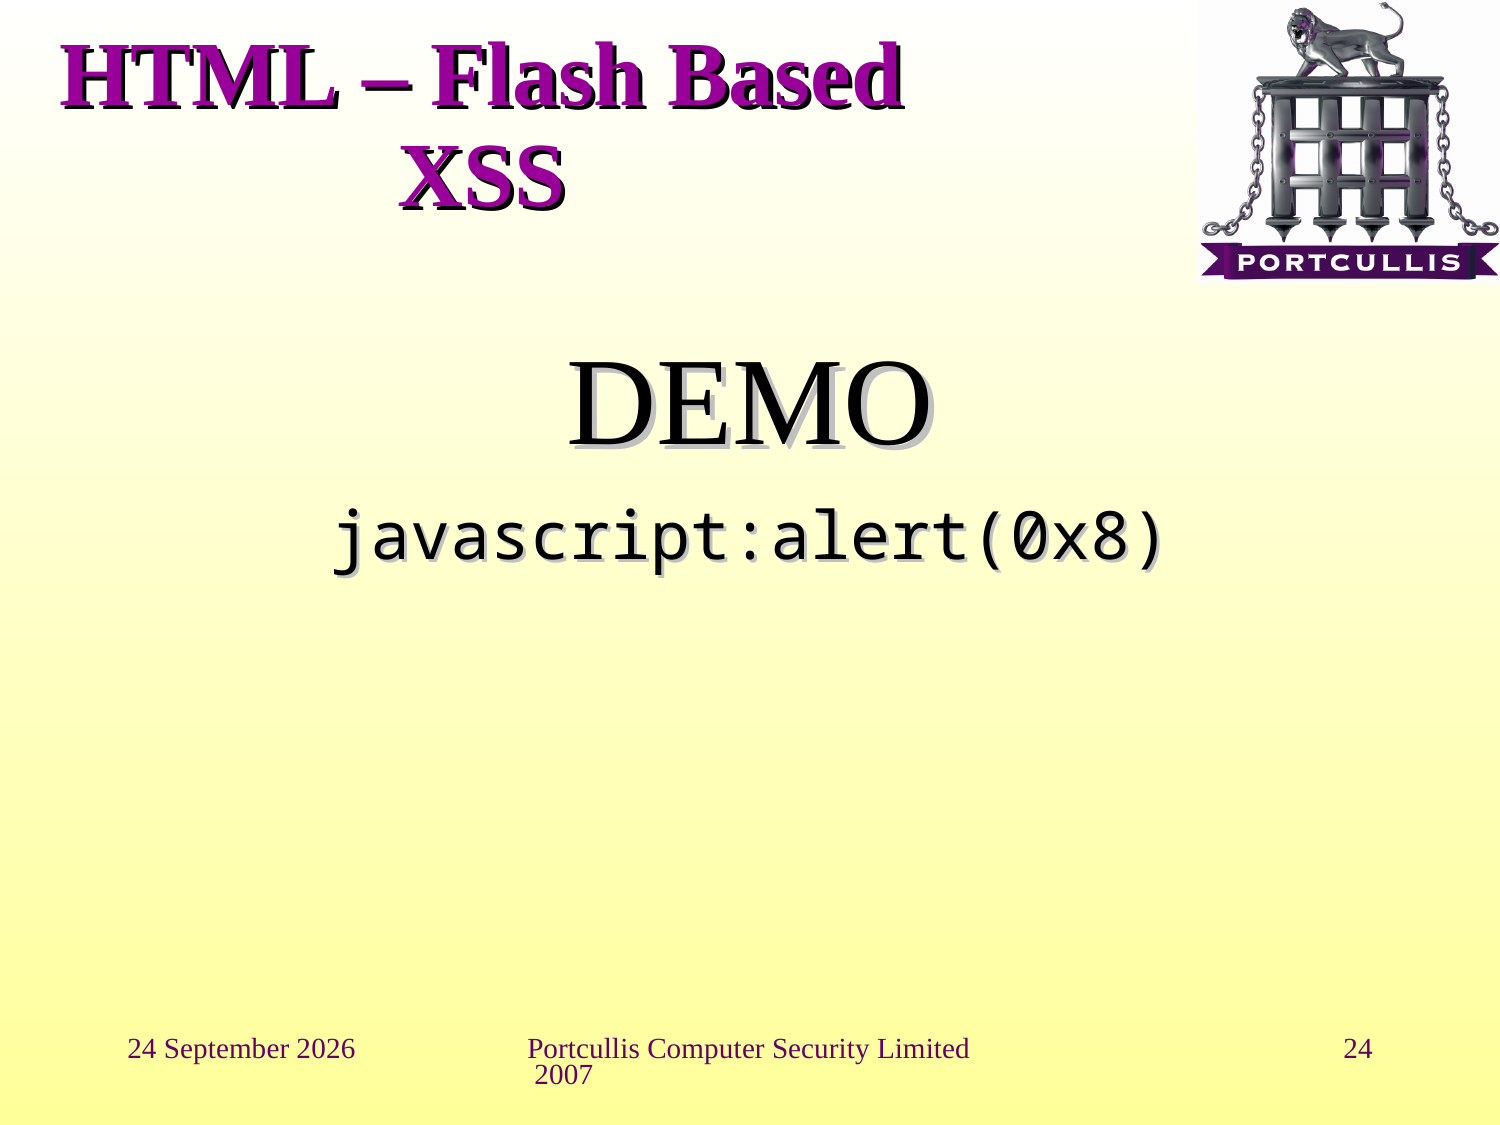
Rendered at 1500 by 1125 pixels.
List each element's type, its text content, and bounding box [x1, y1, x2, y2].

list DEMO javascript:alert(0x8) [112, 324, 1388, 1001]
picture [1198, 0, 1500, 283]
title HTML – Flash Based XSS [0, 0, 963, 250]
